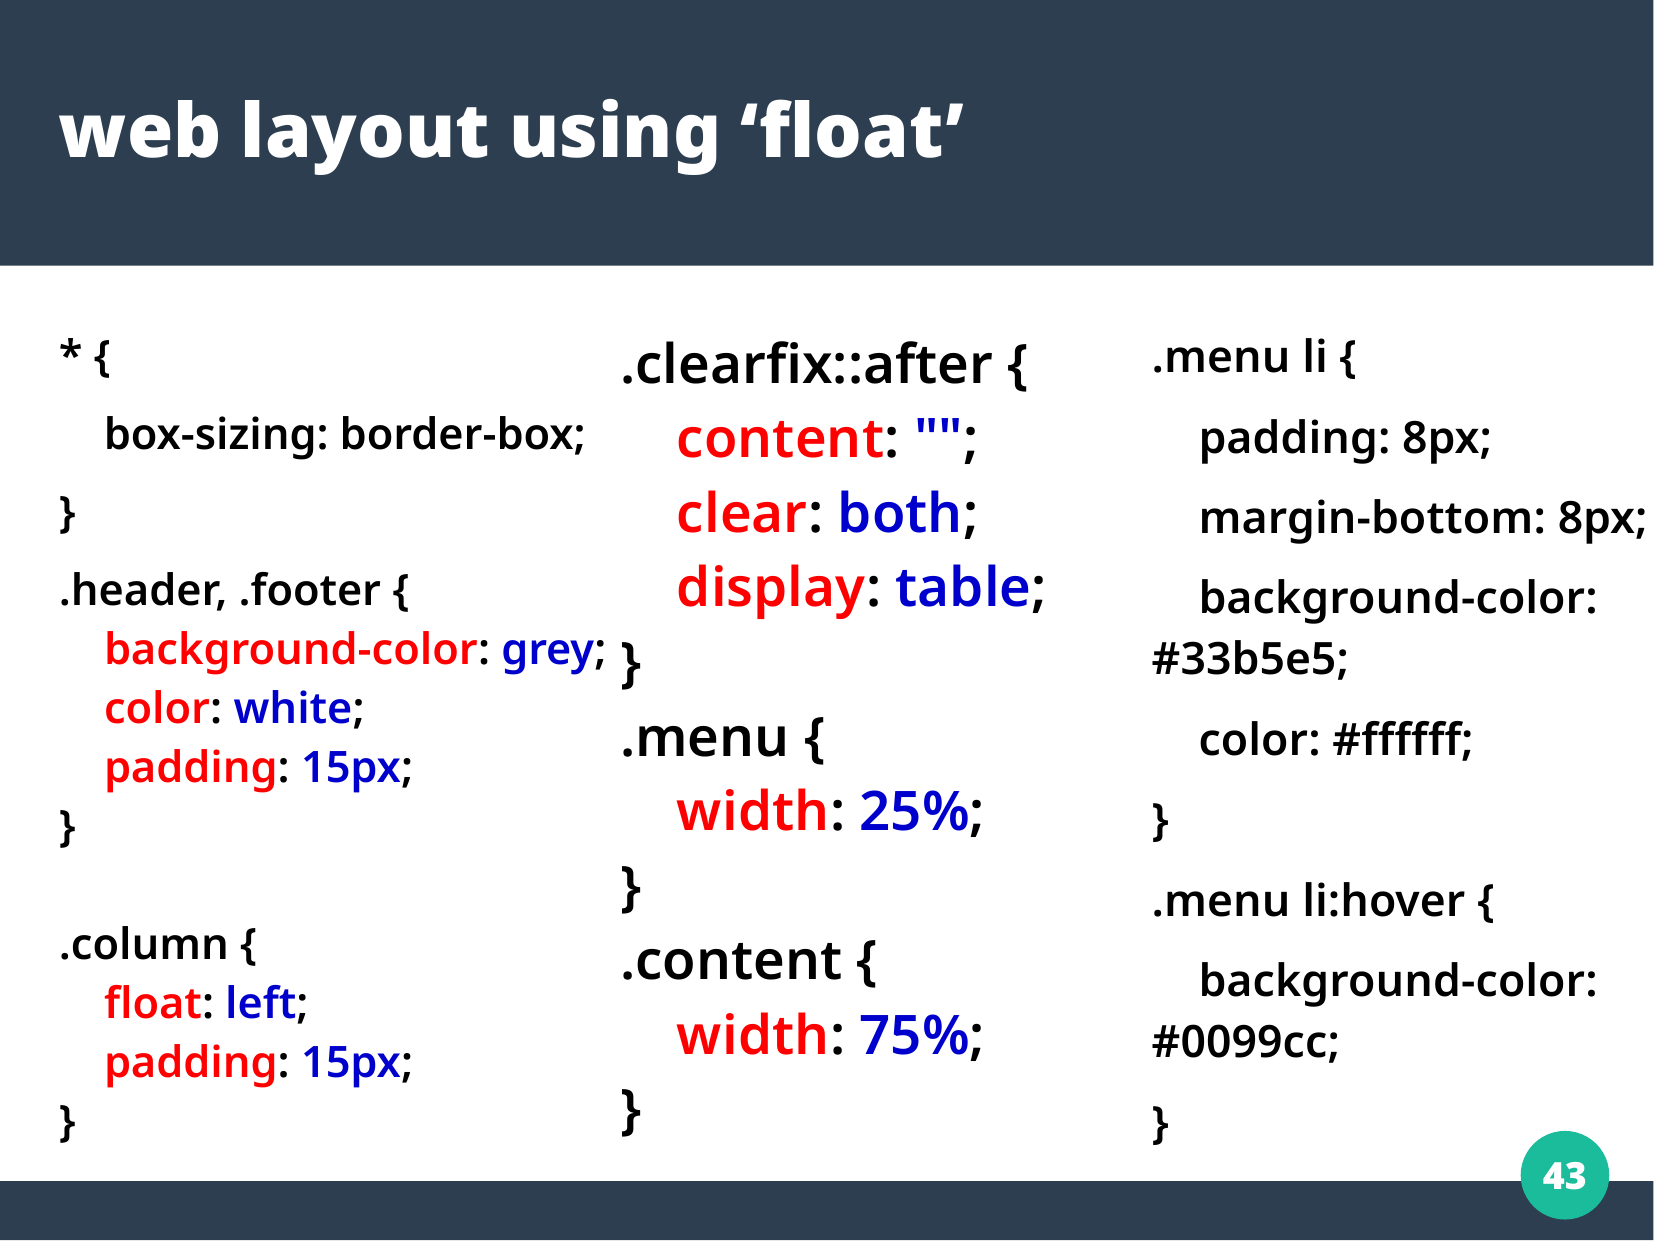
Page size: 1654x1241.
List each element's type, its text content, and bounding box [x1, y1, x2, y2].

list .menu li { padding: 8px; margin-bottom: 8px; background-color: #33b5e5; color: #ffffff; } .menu li:hover { background-color: #0099cc; } [1151, 324, 1654, 1152]
list * { box-sizing: border-box; } .header, .footer { background-color: grey; color: white; padding: 15px; } .column { float: left; padding: 15px; } [59, 324, 620, 1152]
list .clearfix::after { content: ""; clear: both; display: table; } .menu { width: 25%; } .content { width: 75%; } [620, 324, 1123, 1152]
title web layout using ‘float’ [59, 49, 1595, 207]
